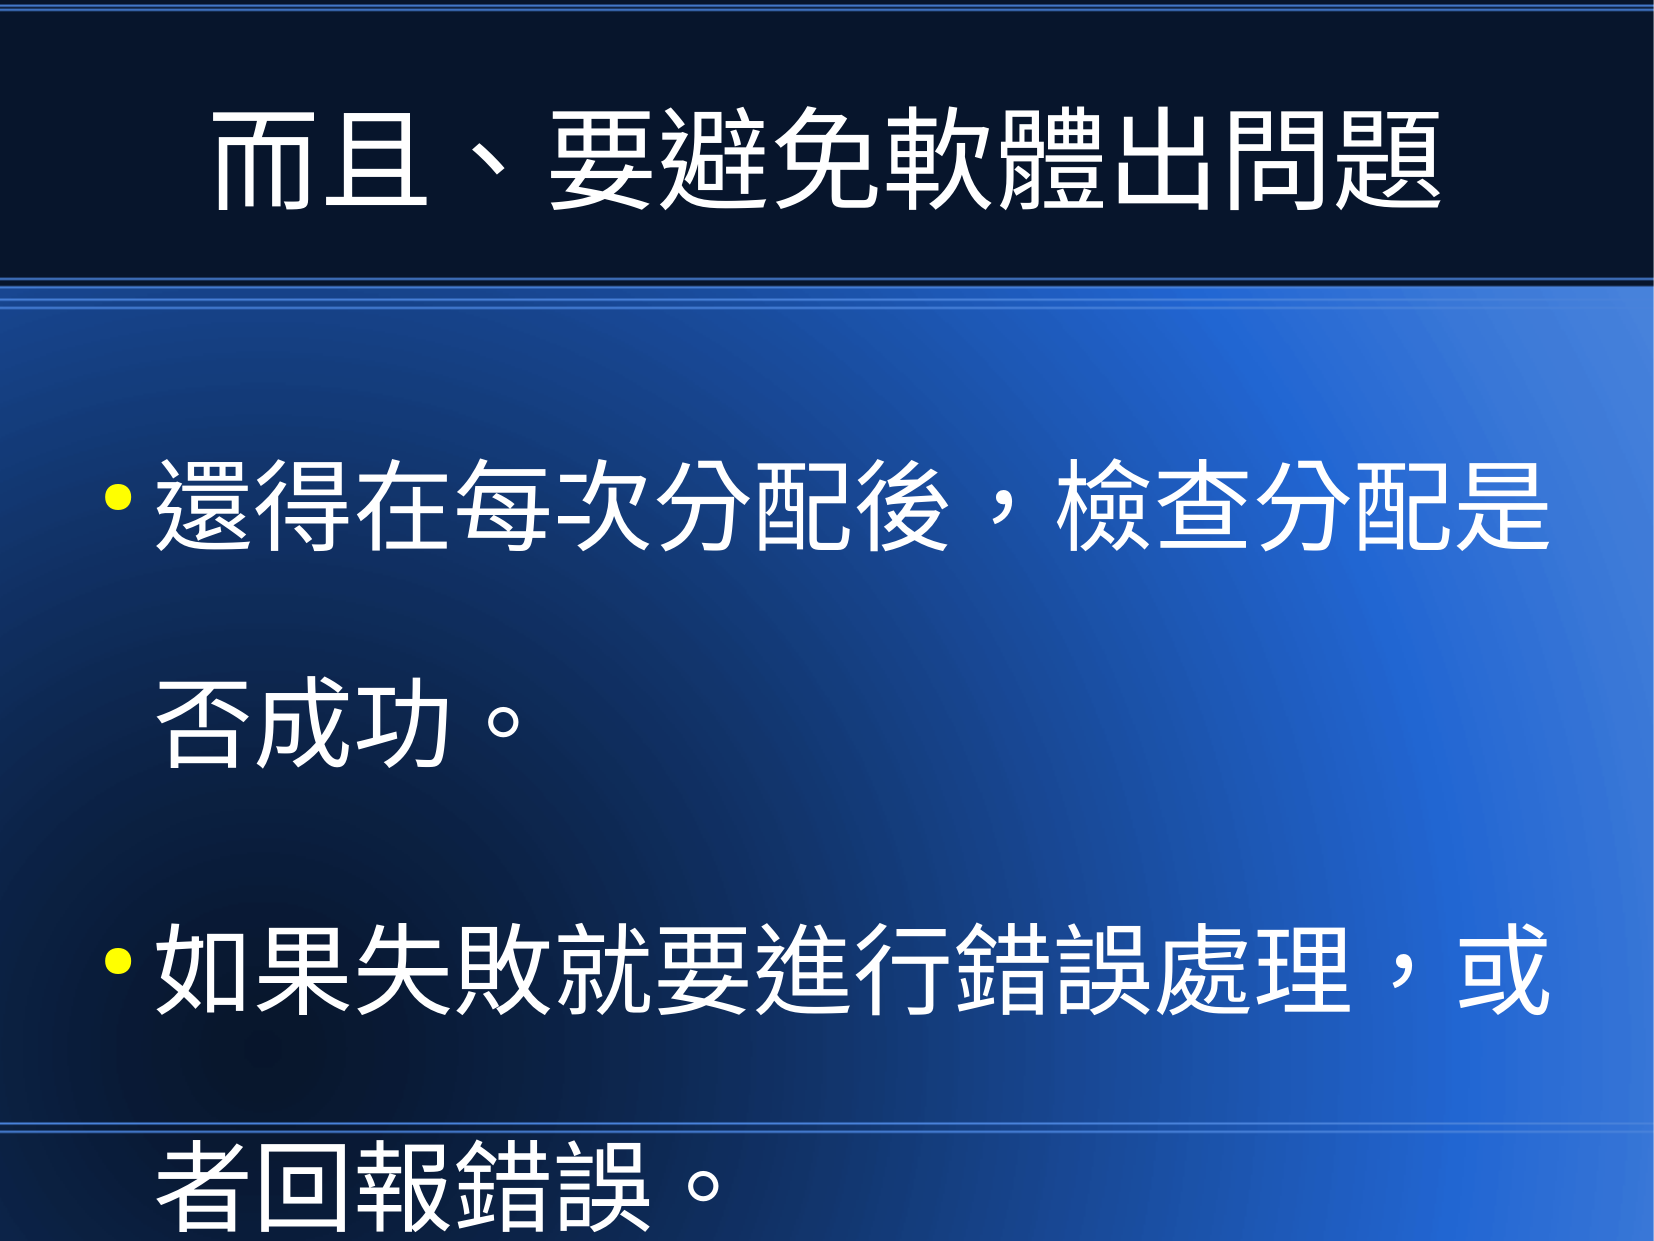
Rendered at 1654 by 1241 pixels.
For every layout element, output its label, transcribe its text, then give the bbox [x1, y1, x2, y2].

picture [0, 0, 1654, 1241]
title 而且、要避免軟體出問題 [82, 49, 1571, 257]
list 還得在每次分配後，檢查分配是否成功。 如果失敗就要進行錯誤處理，或者回報錯誤。 [82, 355, 1571, 1241]
